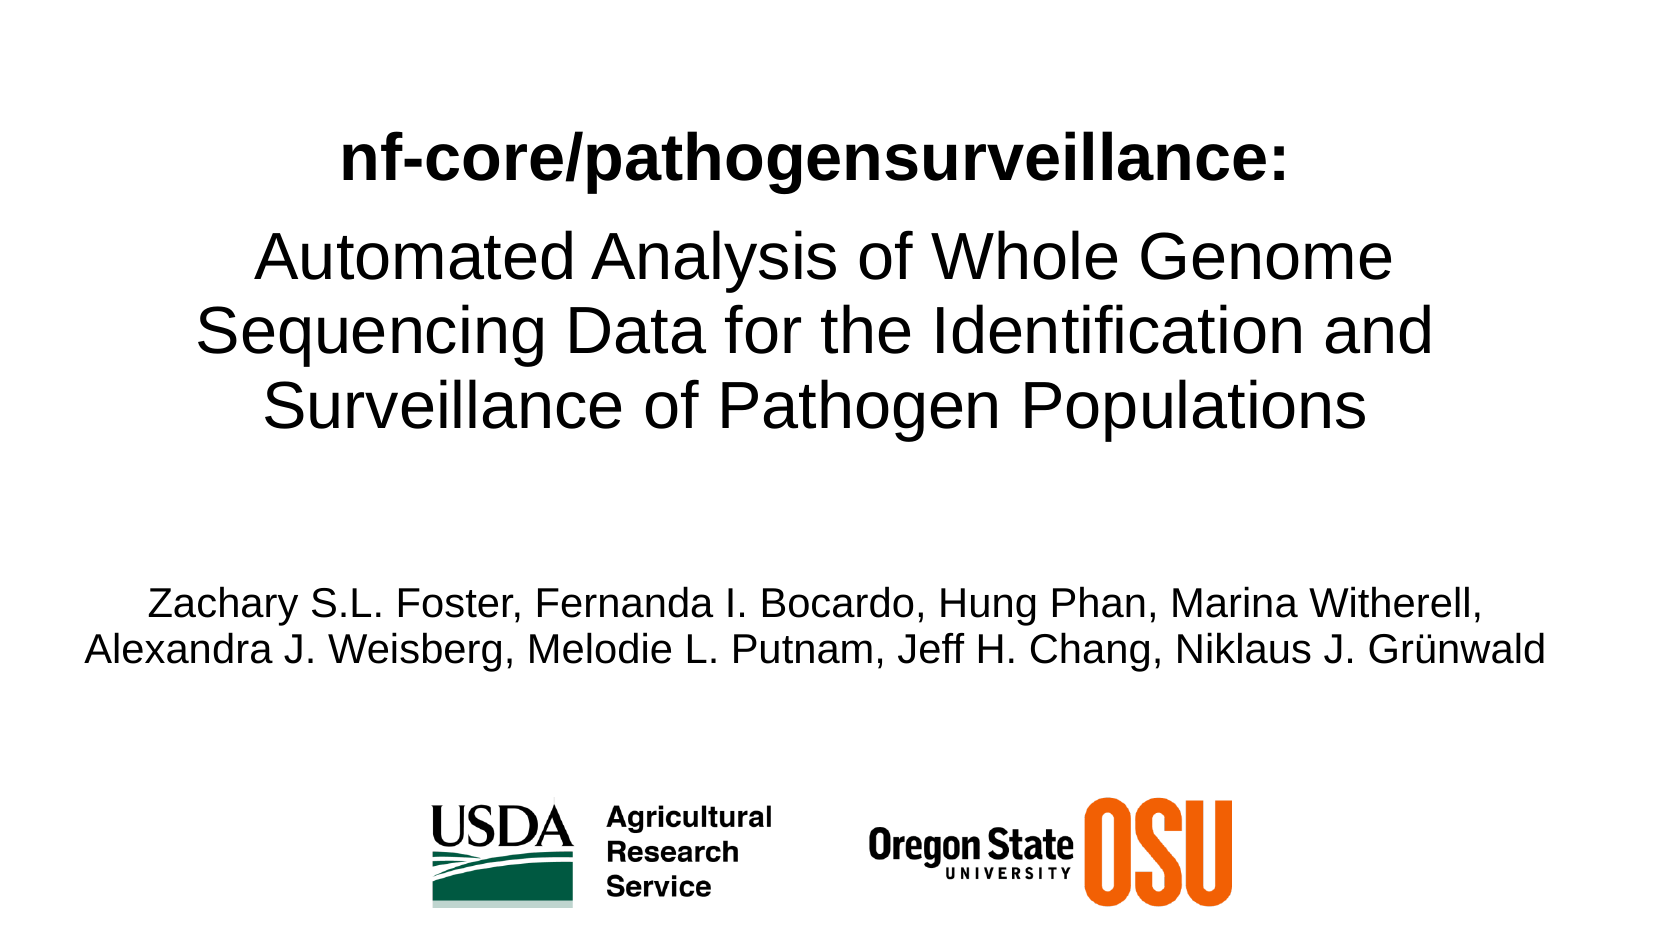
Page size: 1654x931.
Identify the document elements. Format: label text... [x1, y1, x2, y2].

picture [431, 787, 1232, 917]
text_box nf-core/pathogensurveillance: Automated Analysis of Whole Genome Sequencing Data for the Identification and Surveillance of Pathogen Populations Zachary S.L. Foster, Fernanda I. Bocardo, Hung Phan, Marina Witherell, Alexandra J. Weisberg, Melodie L. Putnam, Jeff H. Chang, Niklaus J. Grünwald [56, 112, 1576, 863]
